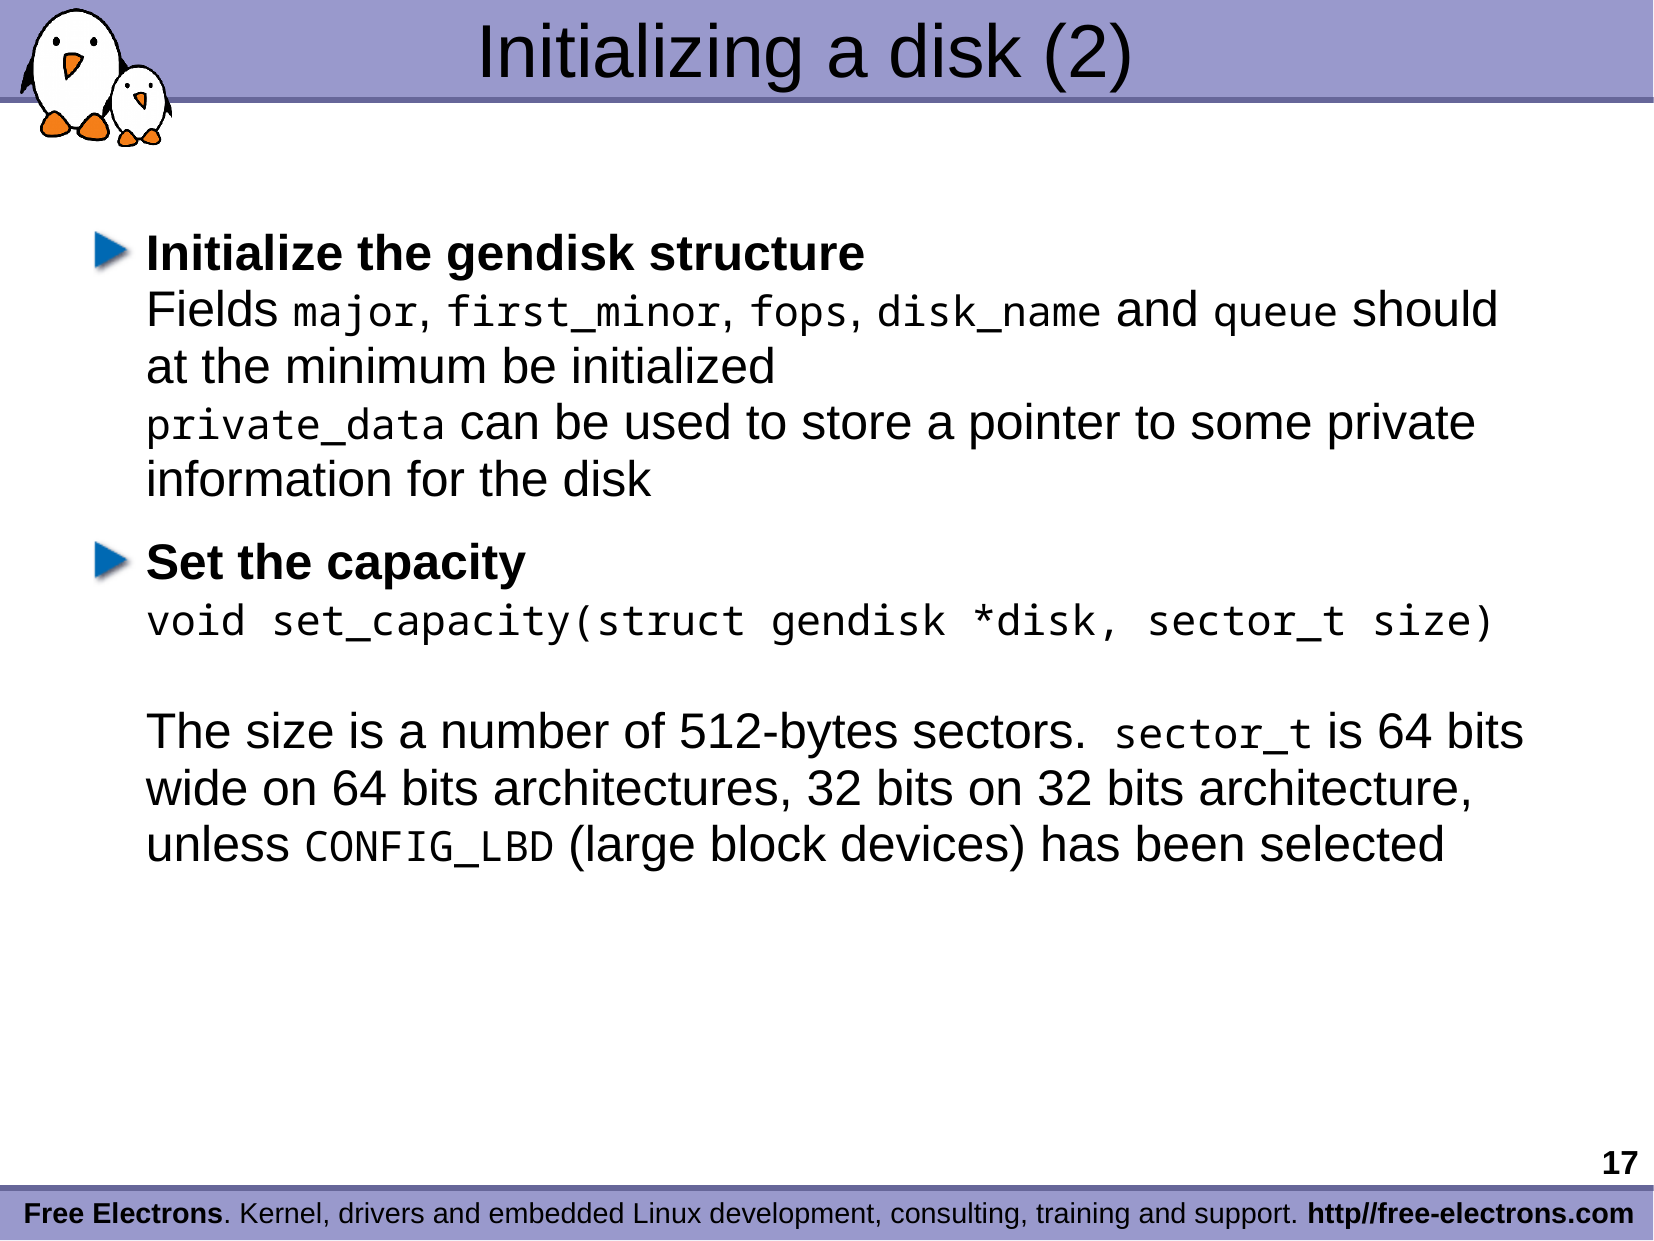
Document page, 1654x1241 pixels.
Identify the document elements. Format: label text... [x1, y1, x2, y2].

list Initialize the gendisk structure Fields major, first_minor, fops, disk_name and queue should at the minimum be initialized private_data can be used to store a pointer to some private information for the disk Set the capacity void set_capacity(struct gendisk *disk, sector_t size) The size is a number of 512-bytes sectors. sector_t is 64 bits wide on 64 bits architectures, 32 bits on 32 bits architecture, unless CONFIG_LBD (large block devices) has been selected [75, 225, 1538, 1013]
title Initializing a disk (2) [60, 0, 1551, 103]
picture [20, 8, 172, 147]
